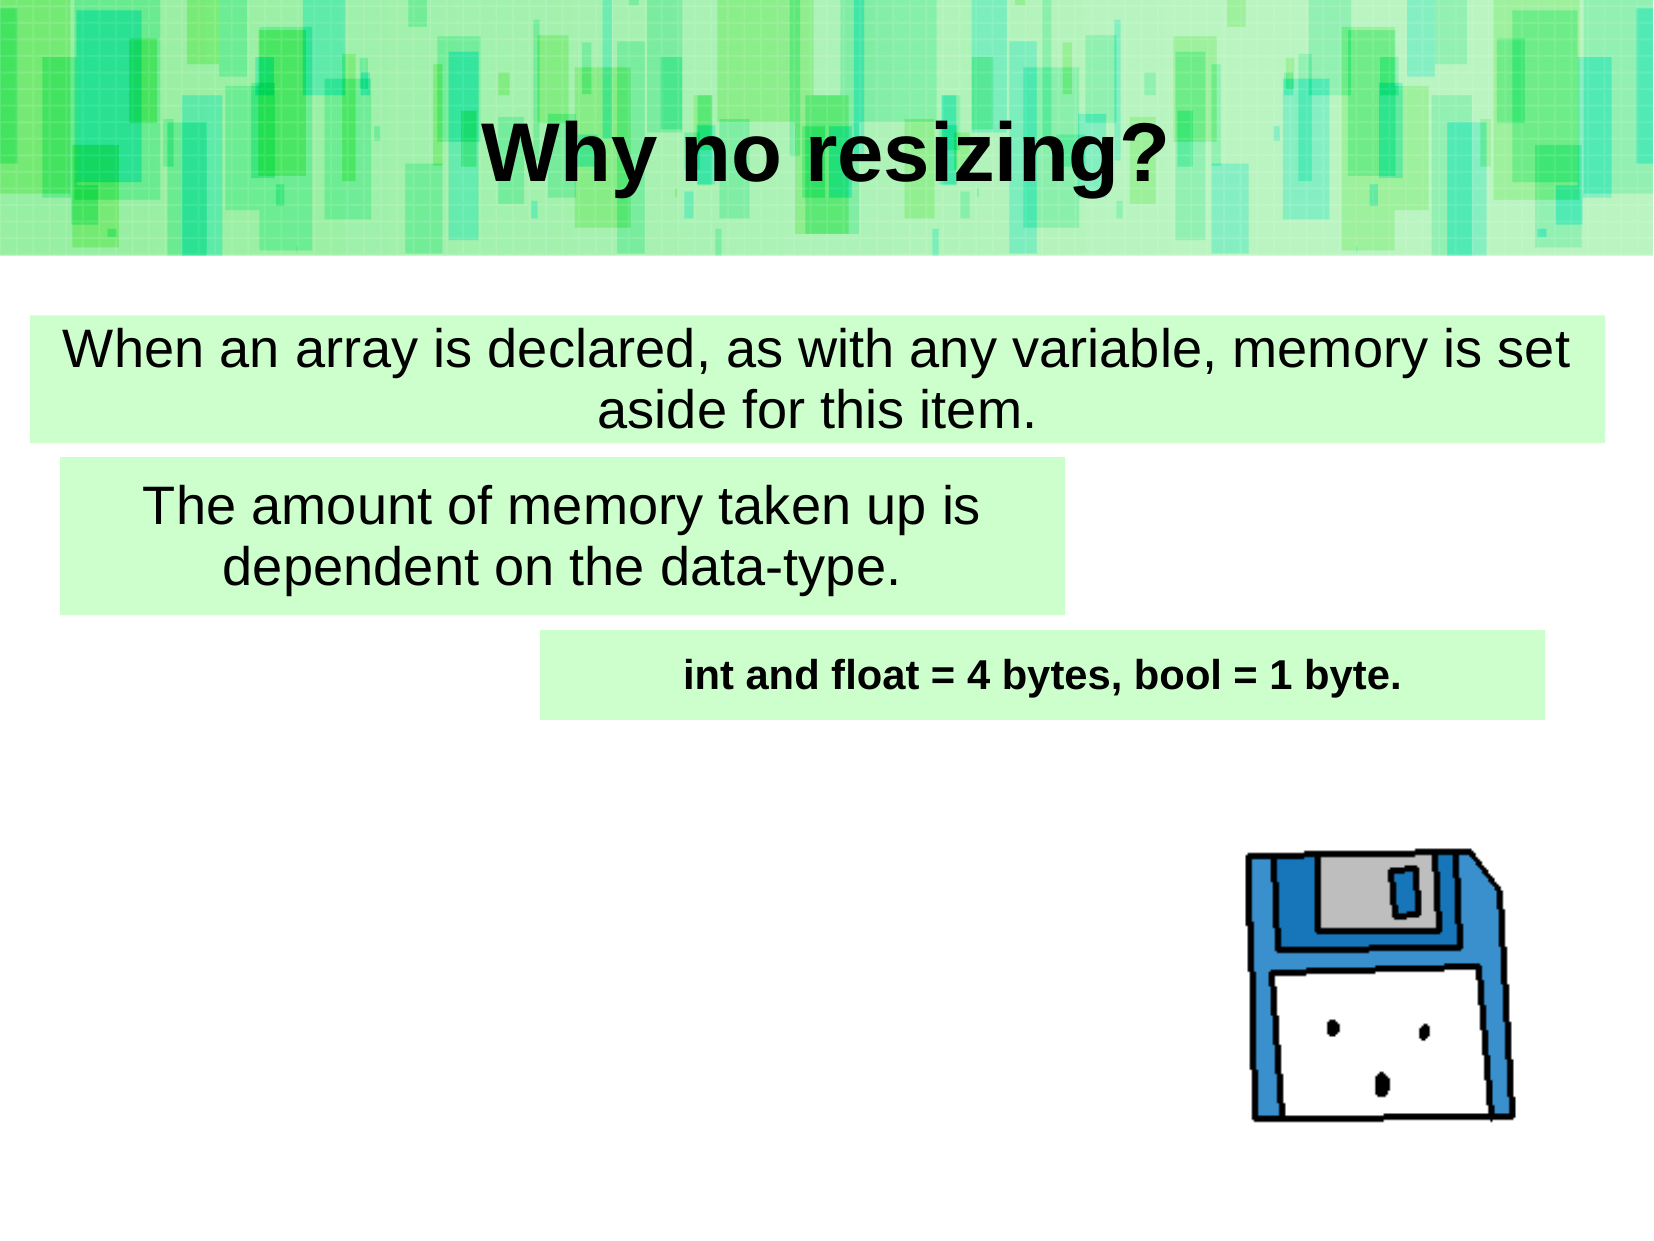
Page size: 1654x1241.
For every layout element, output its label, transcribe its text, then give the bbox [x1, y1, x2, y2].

text_box When an array is declared, as with any variable, memory is set aside for this item. [30, 315, 1606, 444]
text_box The amount of memory taken up is dependent on the data-type. [60, 457, 1066, 616]
picture [0, 0, 1654, 1241]
title Why no resizing? [82, 49, 1571, 257]
text_box int and float = 4 bytes, bool = 1 byte. [540, 630, 1546, 720]
